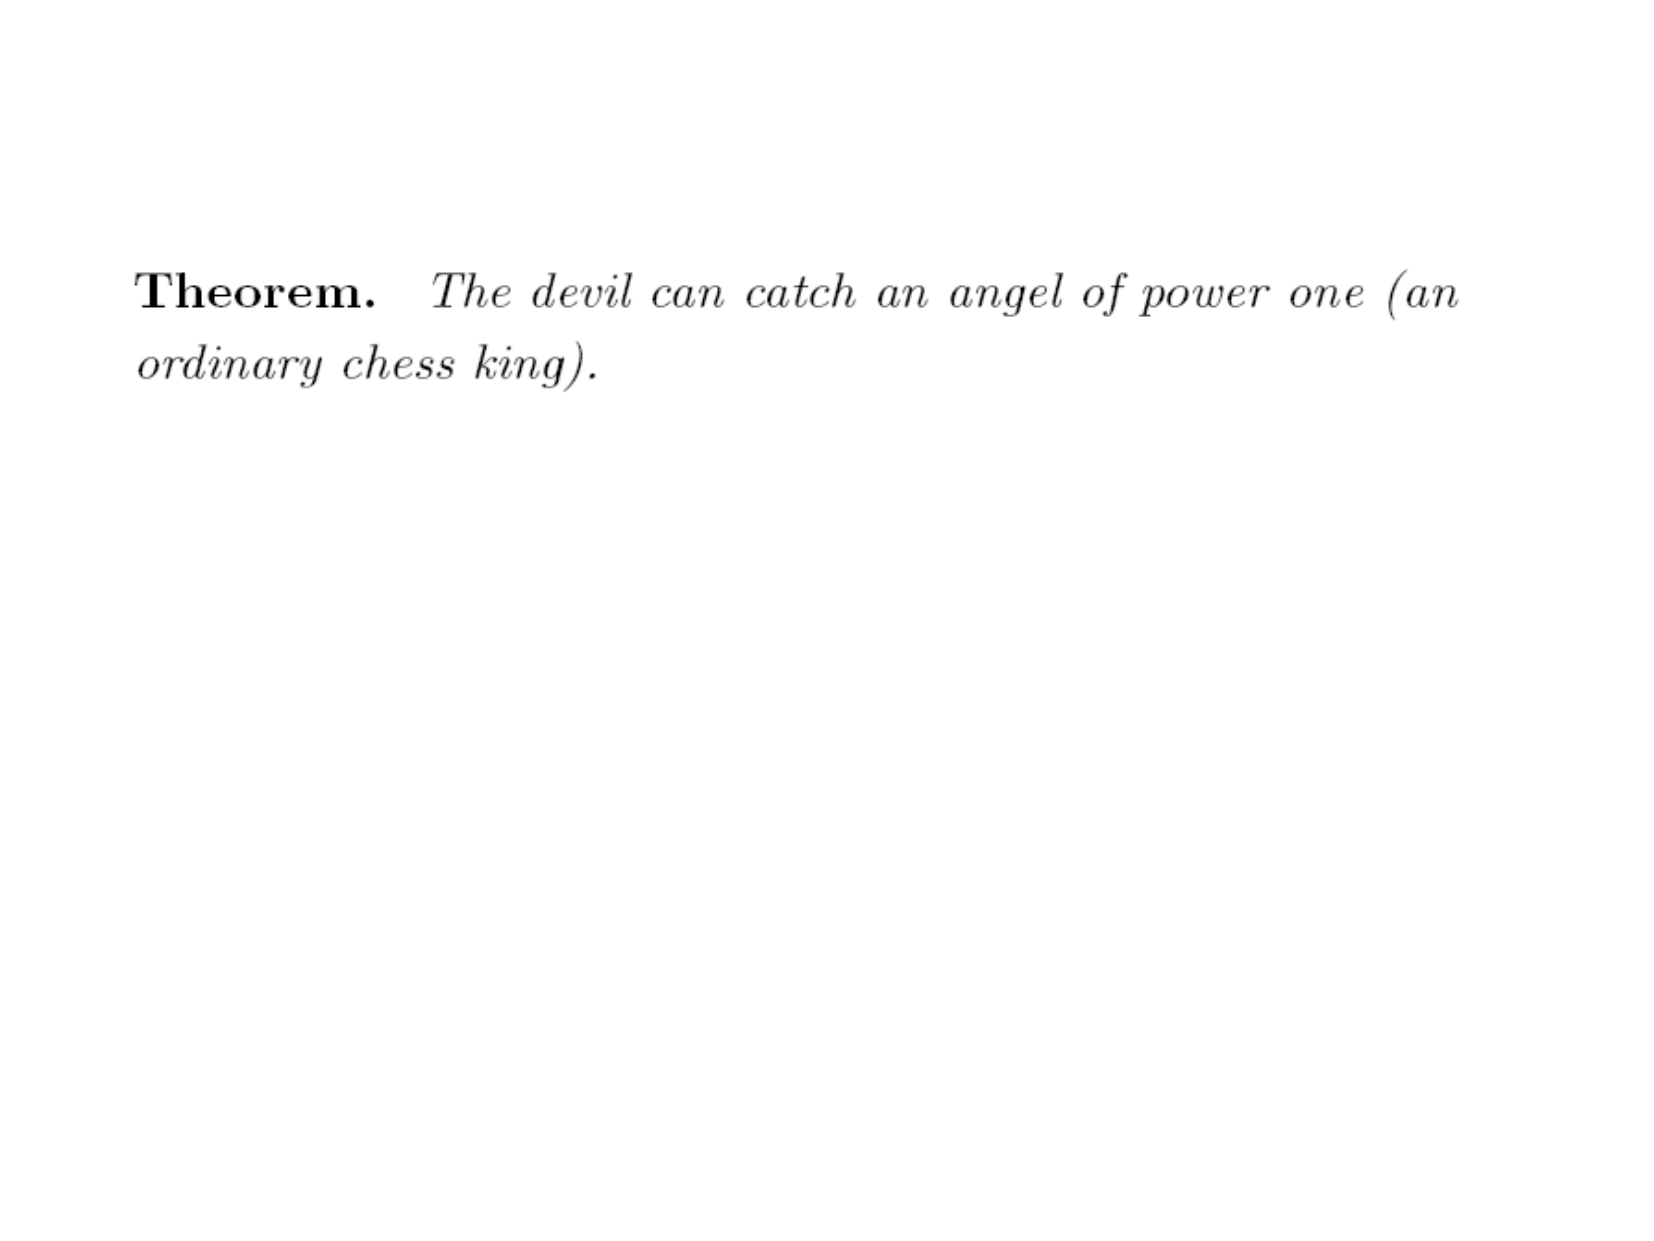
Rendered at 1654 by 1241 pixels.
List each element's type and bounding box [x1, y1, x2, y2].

picture [128, 262, 1463, 405]
